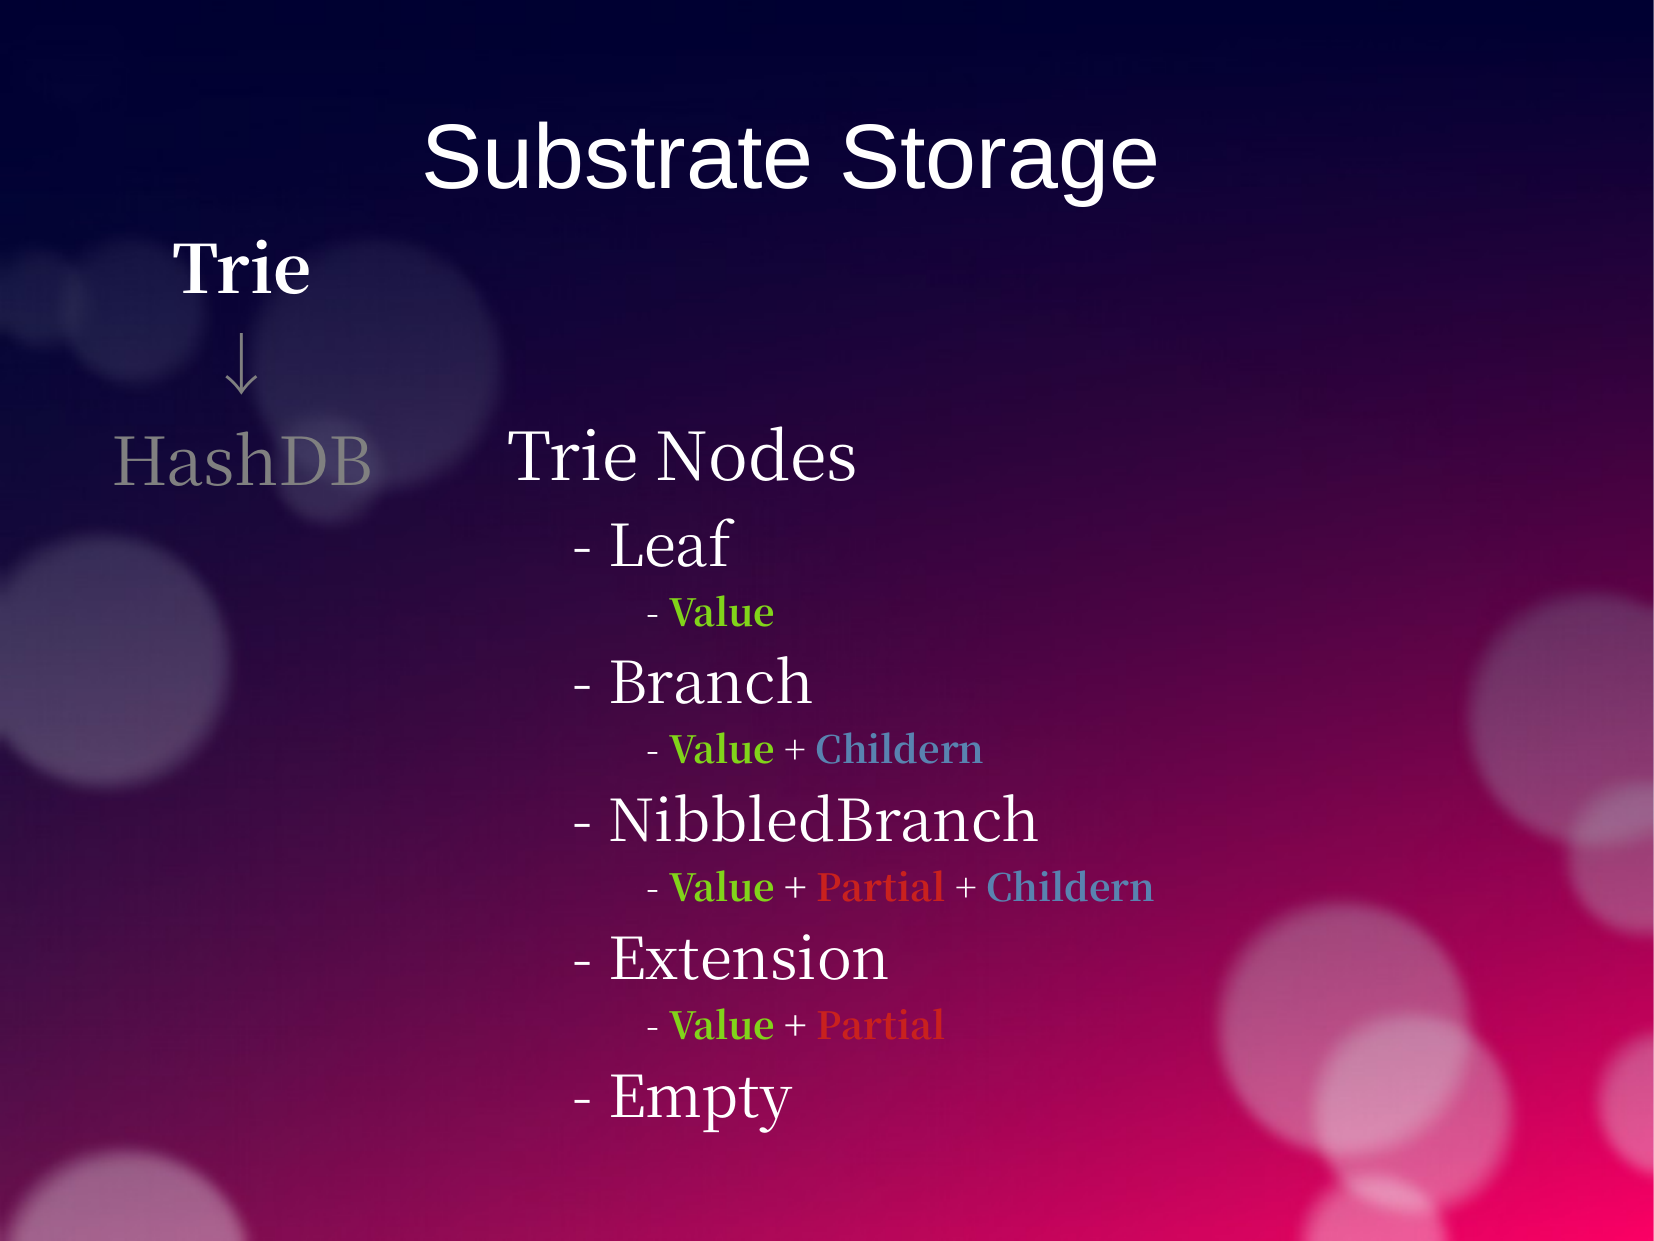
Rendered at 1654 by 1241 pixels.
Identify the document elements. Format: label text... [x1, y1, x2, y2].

text_box Trie Nodes - Leaf - Value - Branch - Value + Childern - NibbledBranch - Value + Partial + Childern - Extension - Value + Partial - Empty [507, 403, 1300, 1134]
subtitle Trie ↓ HashDB [47, 216, 438, 504]
title Substrate Storage [47, 52, 1536, 260]
picture [0, 0, 1654, 1241]
